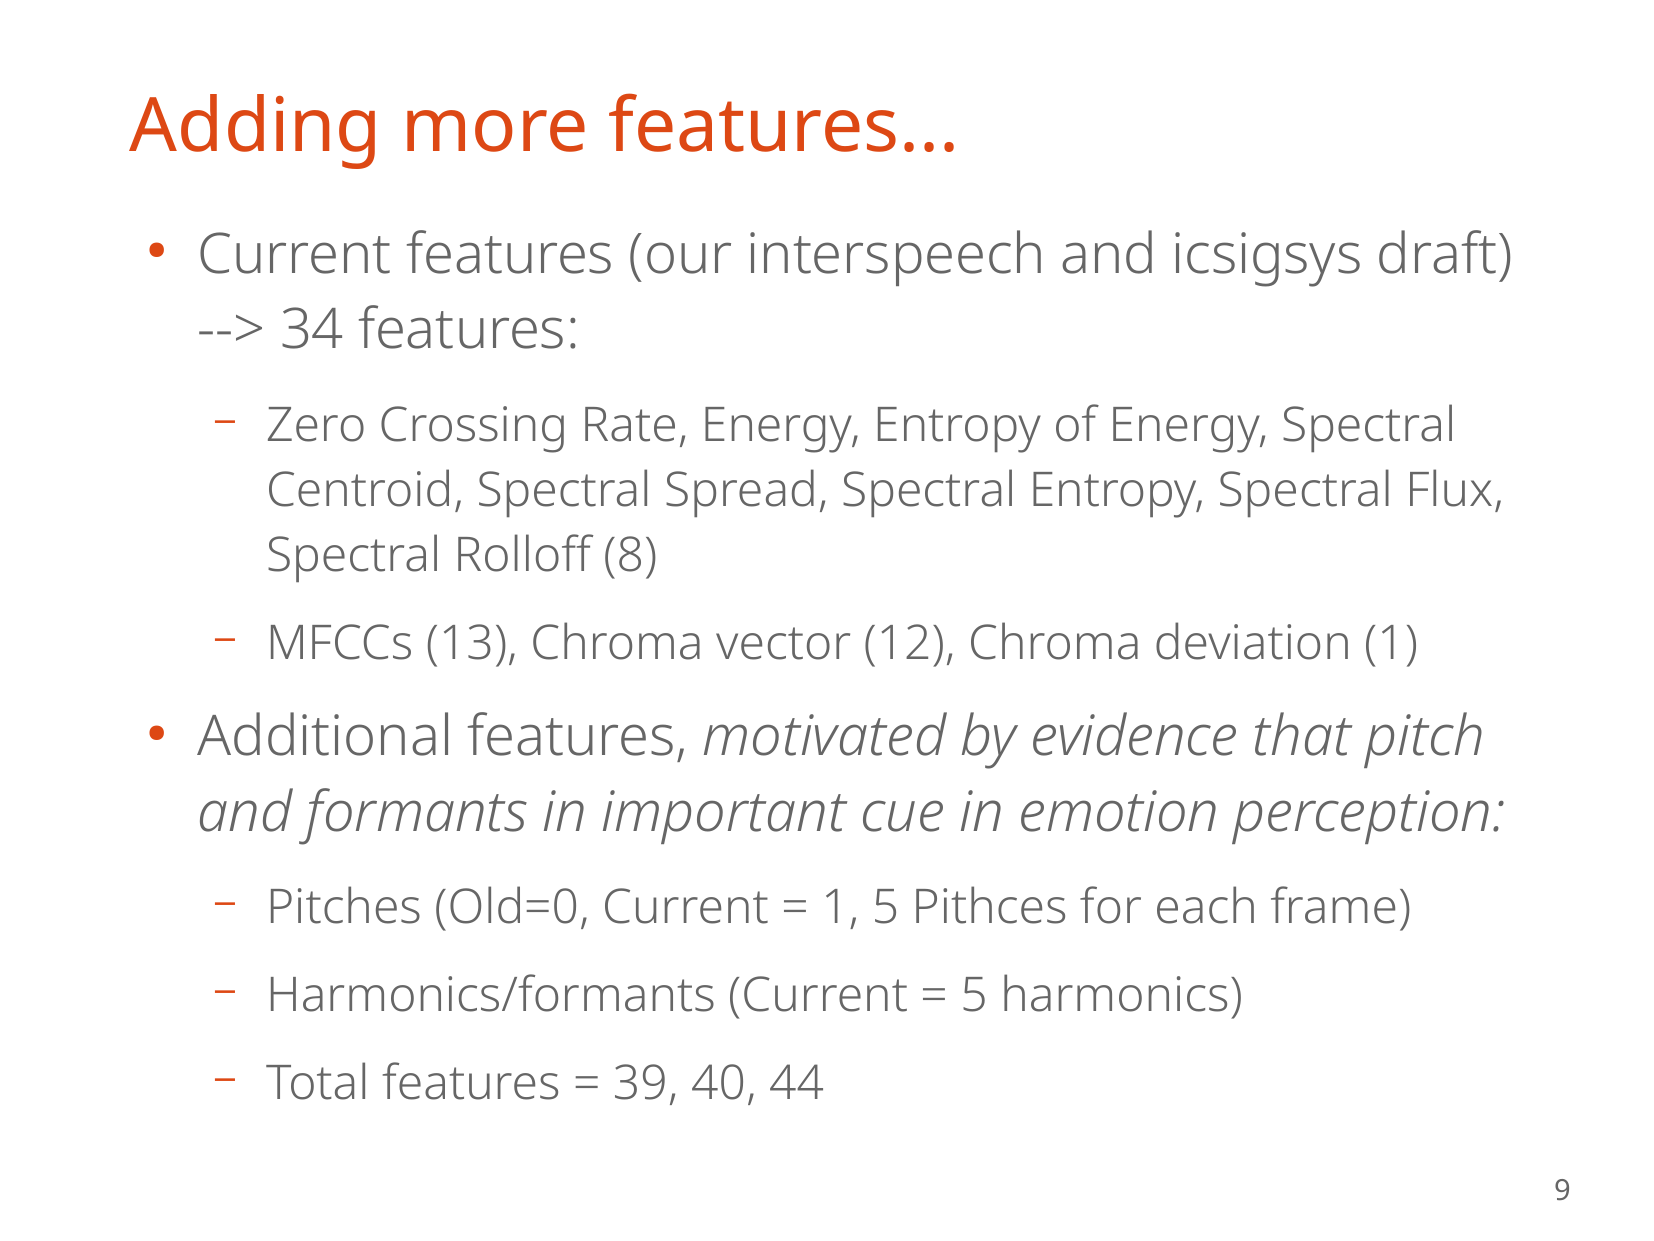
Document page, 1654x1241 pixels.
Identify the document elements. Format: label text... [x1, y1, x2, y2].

list Current features (our interspeech and icsigsys draft) --> 34 features: Zero Crossing Rate, Energy, Entropy of Energy, Spectral Centroid, Spectral Spread, Spectral Entropy, Spectral Flux, Spectral Rolloff (8) MFCCs (13), Chroma vector (12), Chroma deviation (1) Additional features, motivated by evidence that pitch and formants in important cue in emotion perception: Pitches (Old=0, Current = 1, 5 Pithces for each frame) Harmonics/formants (Current = 5 harmonics) Total features = 39, 40, 44 [129, 213, 1518, 1183]
title Adding more features... [129, 59, 1518, 186]
